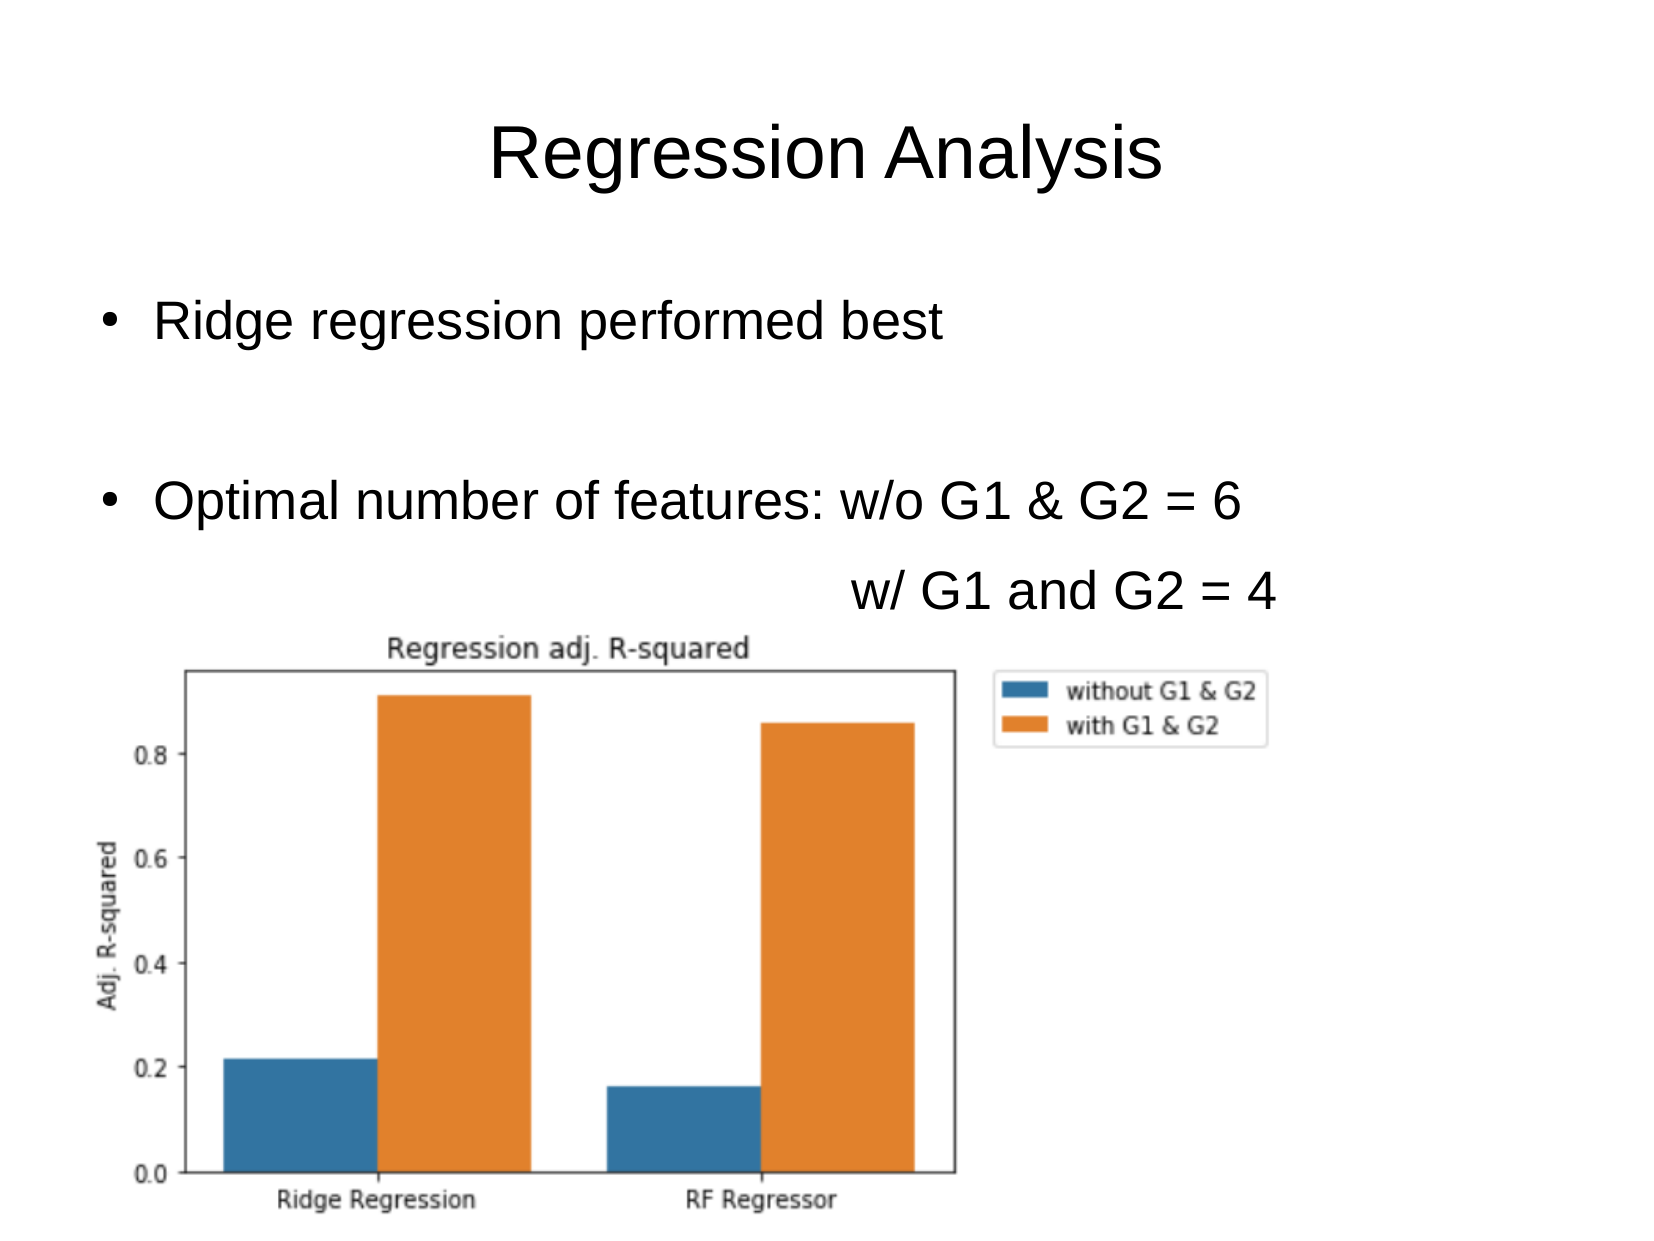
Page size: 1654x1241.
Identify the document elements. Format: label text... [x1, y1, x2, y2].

title Regression Analysis [82, 49, 1571, 257]
list Ridge regression performed best Optimal number of features: w/o G1 & G2 = 6 w/ G1 and G2 = 4 [82, 290, 1571, 1010]
picture [60, 629, 1299, 1230]
